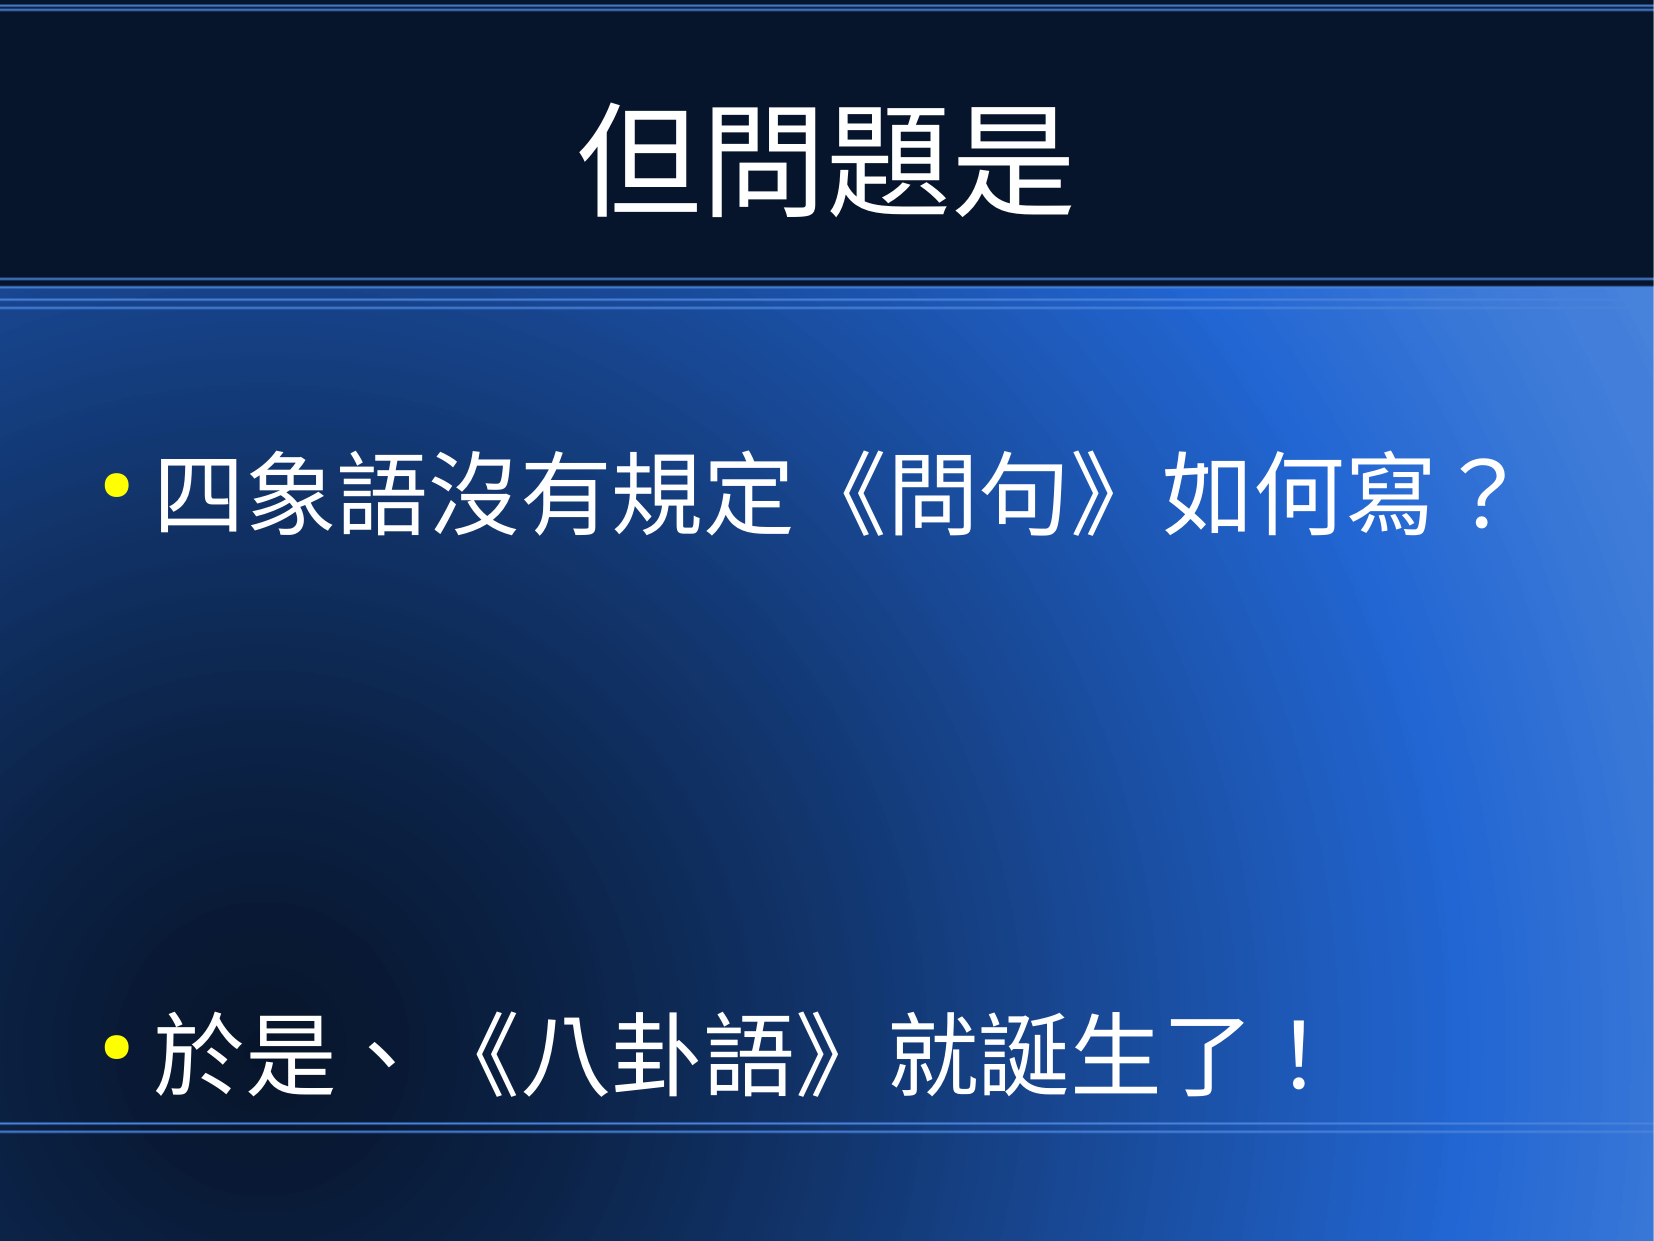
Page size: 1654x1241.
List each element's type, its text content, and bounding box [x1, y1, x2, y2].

list 四象語沒有規定《問句》如何寫？ 於是、《八卦語》就誕生了！ [82, 355, 1571, 1241]
picture [0, 0, 1654, 1241]
title 但問題是 [82, 49, 1571, 257]
